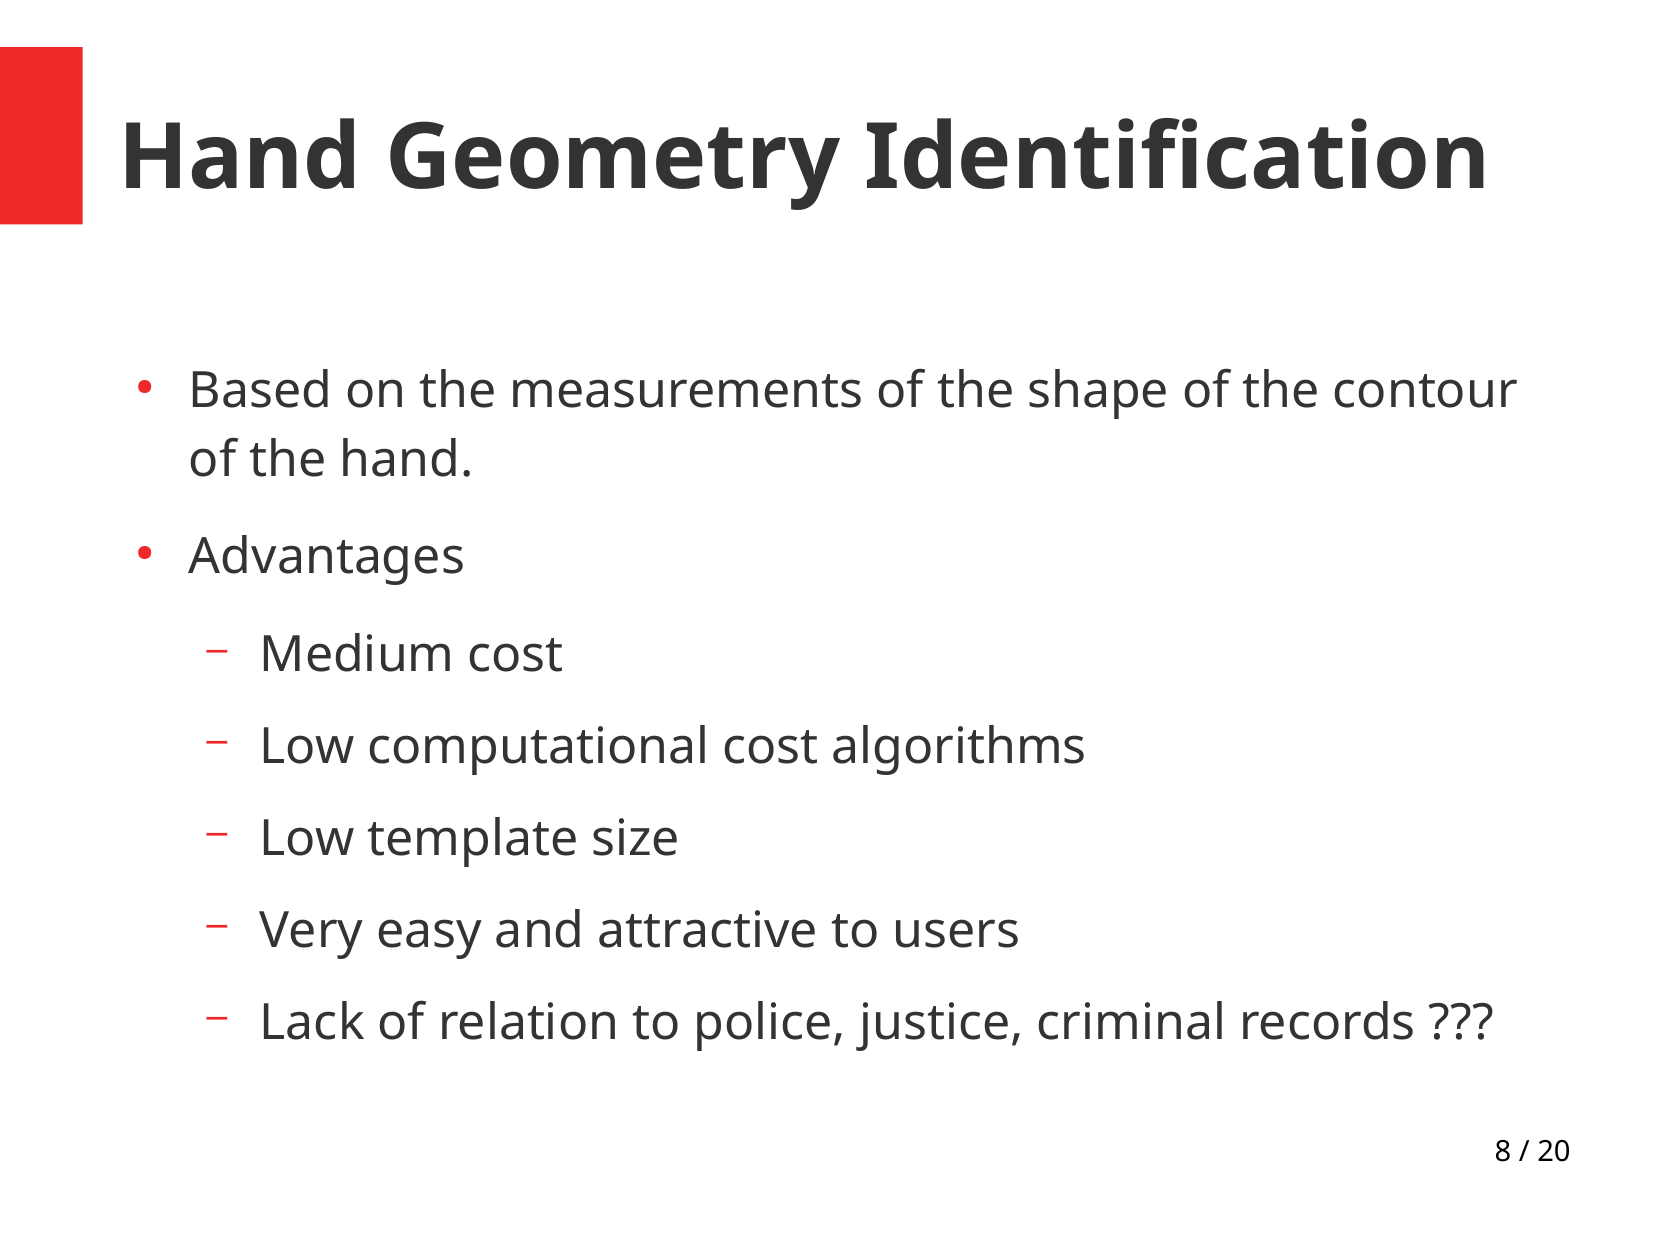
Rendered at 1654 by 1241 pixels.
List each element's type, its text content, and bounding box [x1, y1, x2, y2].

title Hand Geometry Identification [118, 49, 1571, 257]
list Based on the measurements of the shape of the contour of the hand. Advantages Medium cost Low computational cost algorithms Low template size Very easy and attractive to users Lack of relation to police, justice, criminal records ??? [118, 354, 1536, 1074]
